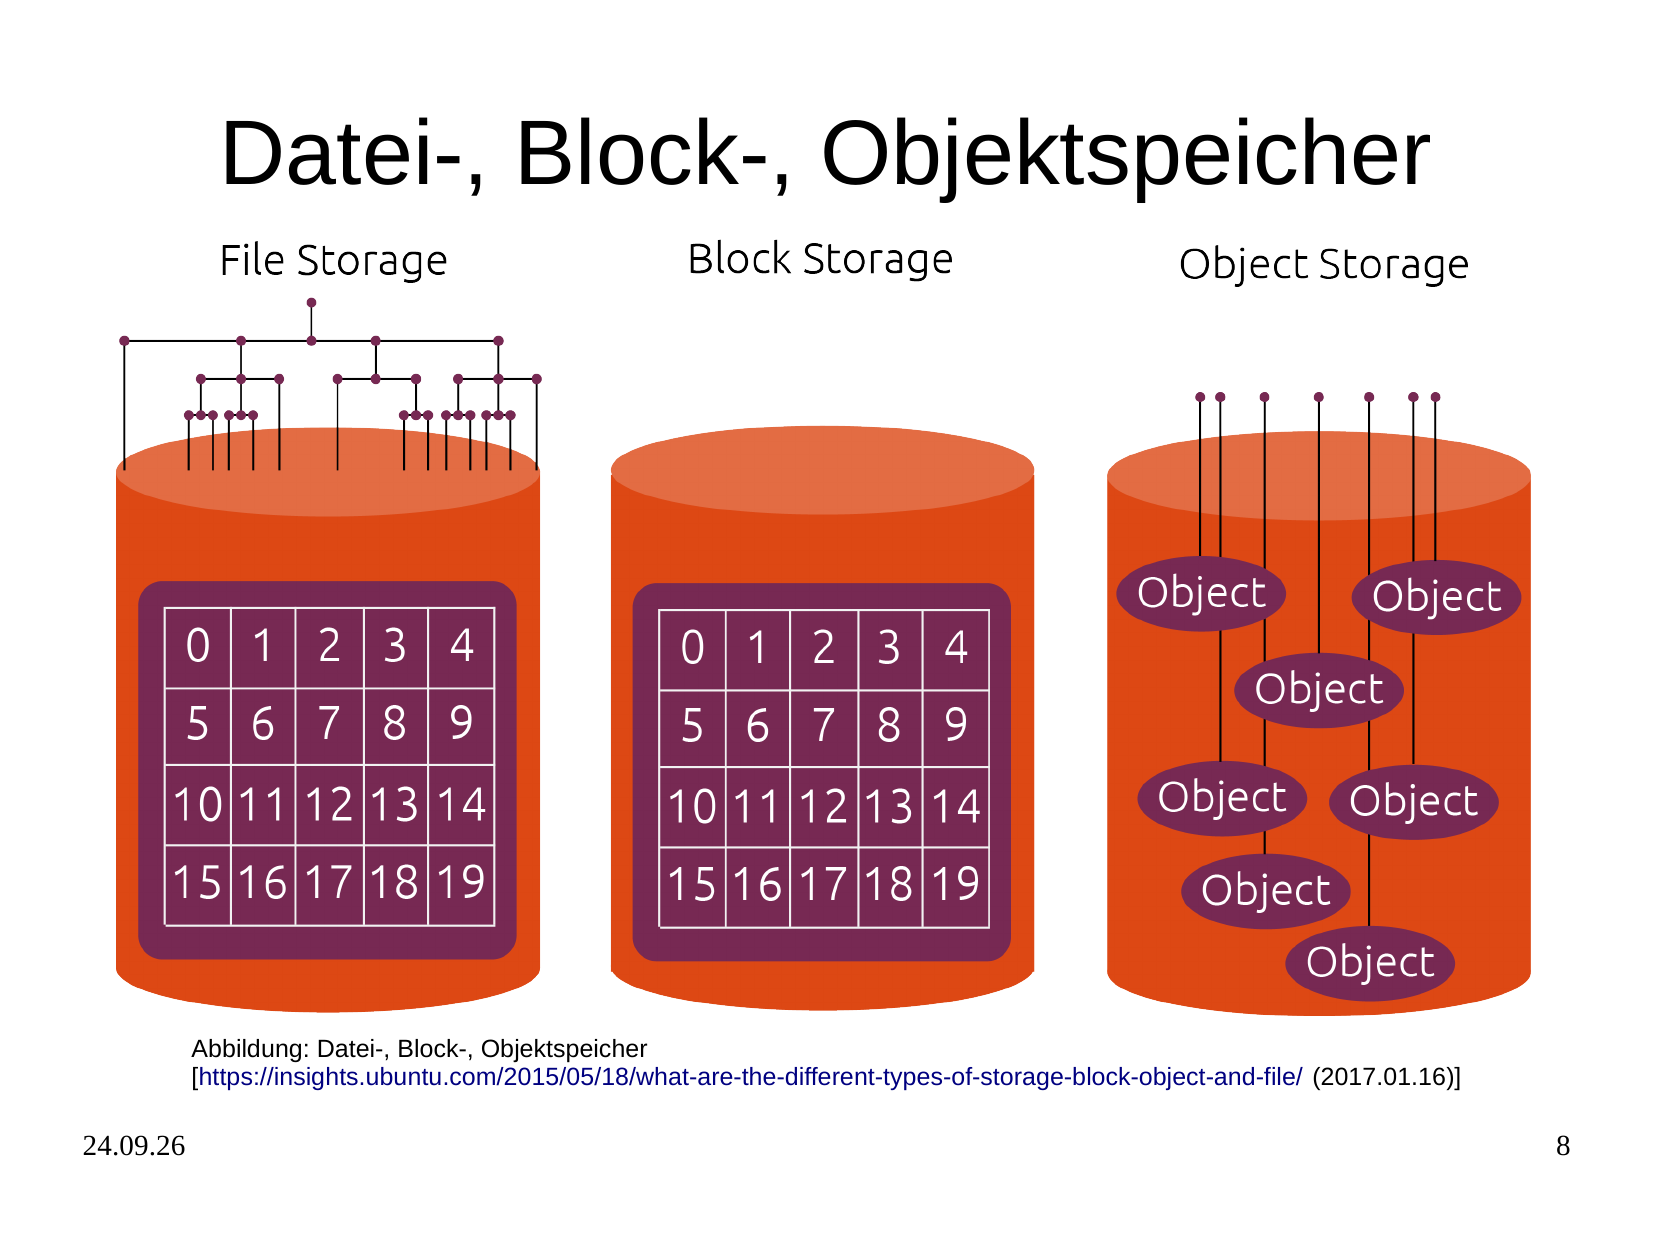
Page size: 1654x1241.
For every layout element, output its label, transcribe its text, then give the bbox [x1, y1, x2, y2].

text_box Abbildung: Datei-, Block-, Objektspeicher [https://insights.ubuntu.com/2015/05/18/what-are-the-different-types-of-storage-block-object-and-file/ (2017.01.16)] [176, 1027, 1477, 1099]
title Datei-, Block-, Objektspeicher [82, 49, 1571, 257]
picture [116, 236, 1531, 1016]
